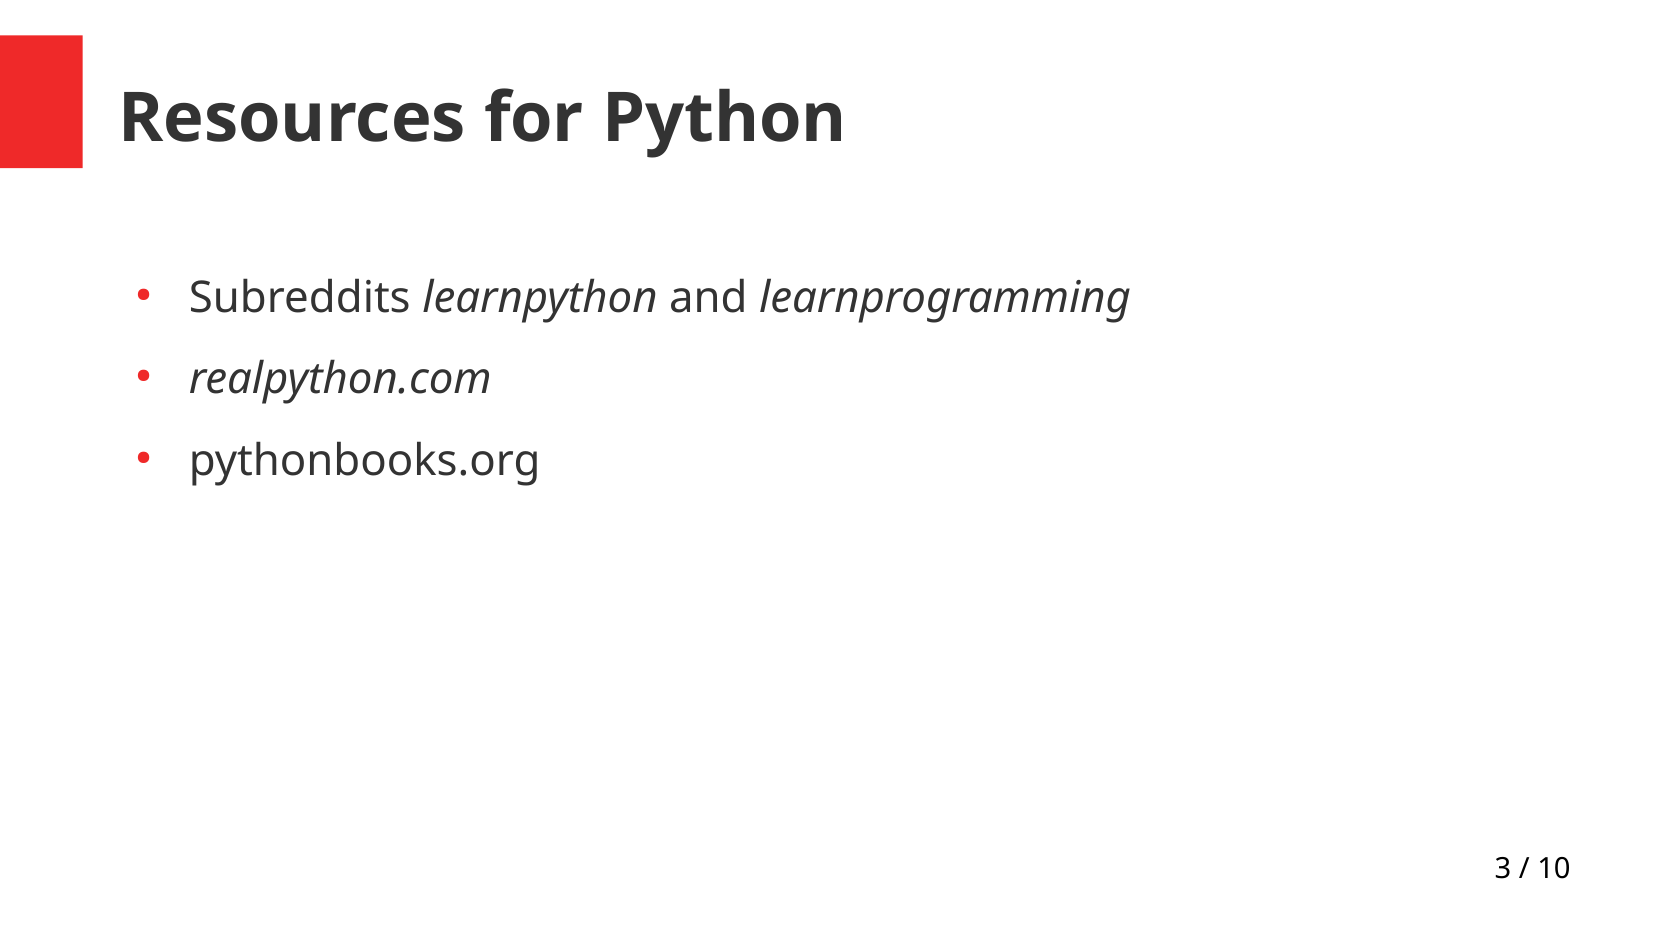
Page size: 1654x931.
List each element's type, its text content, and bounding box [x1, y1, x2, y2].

title Resources for Python [118, 36, 1571, 193]
list Subreddits learnpython and learnprogramming realpython.com pythonbooks.org [118, 265, 1536, 806]
